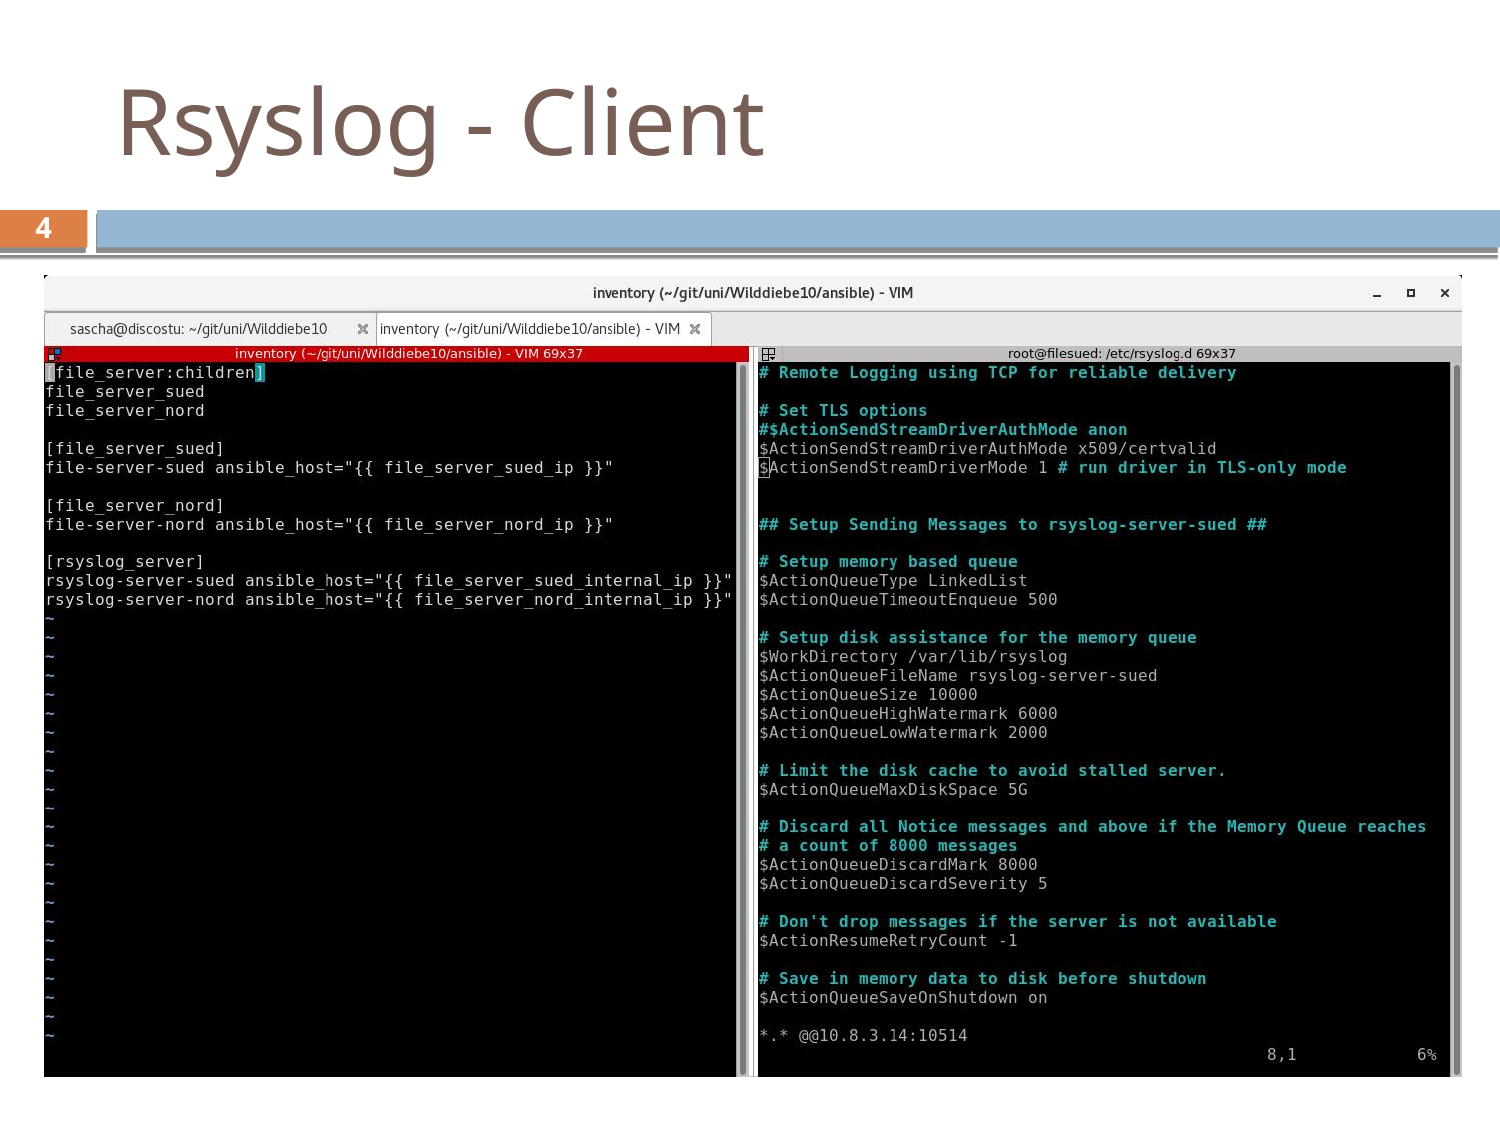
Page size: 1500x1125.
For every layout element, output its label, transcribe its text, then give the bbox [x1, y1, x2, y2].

title Rsyslog - Client [100, 37, 1438, 200]
picture [44, 275, 1462, 1077]
